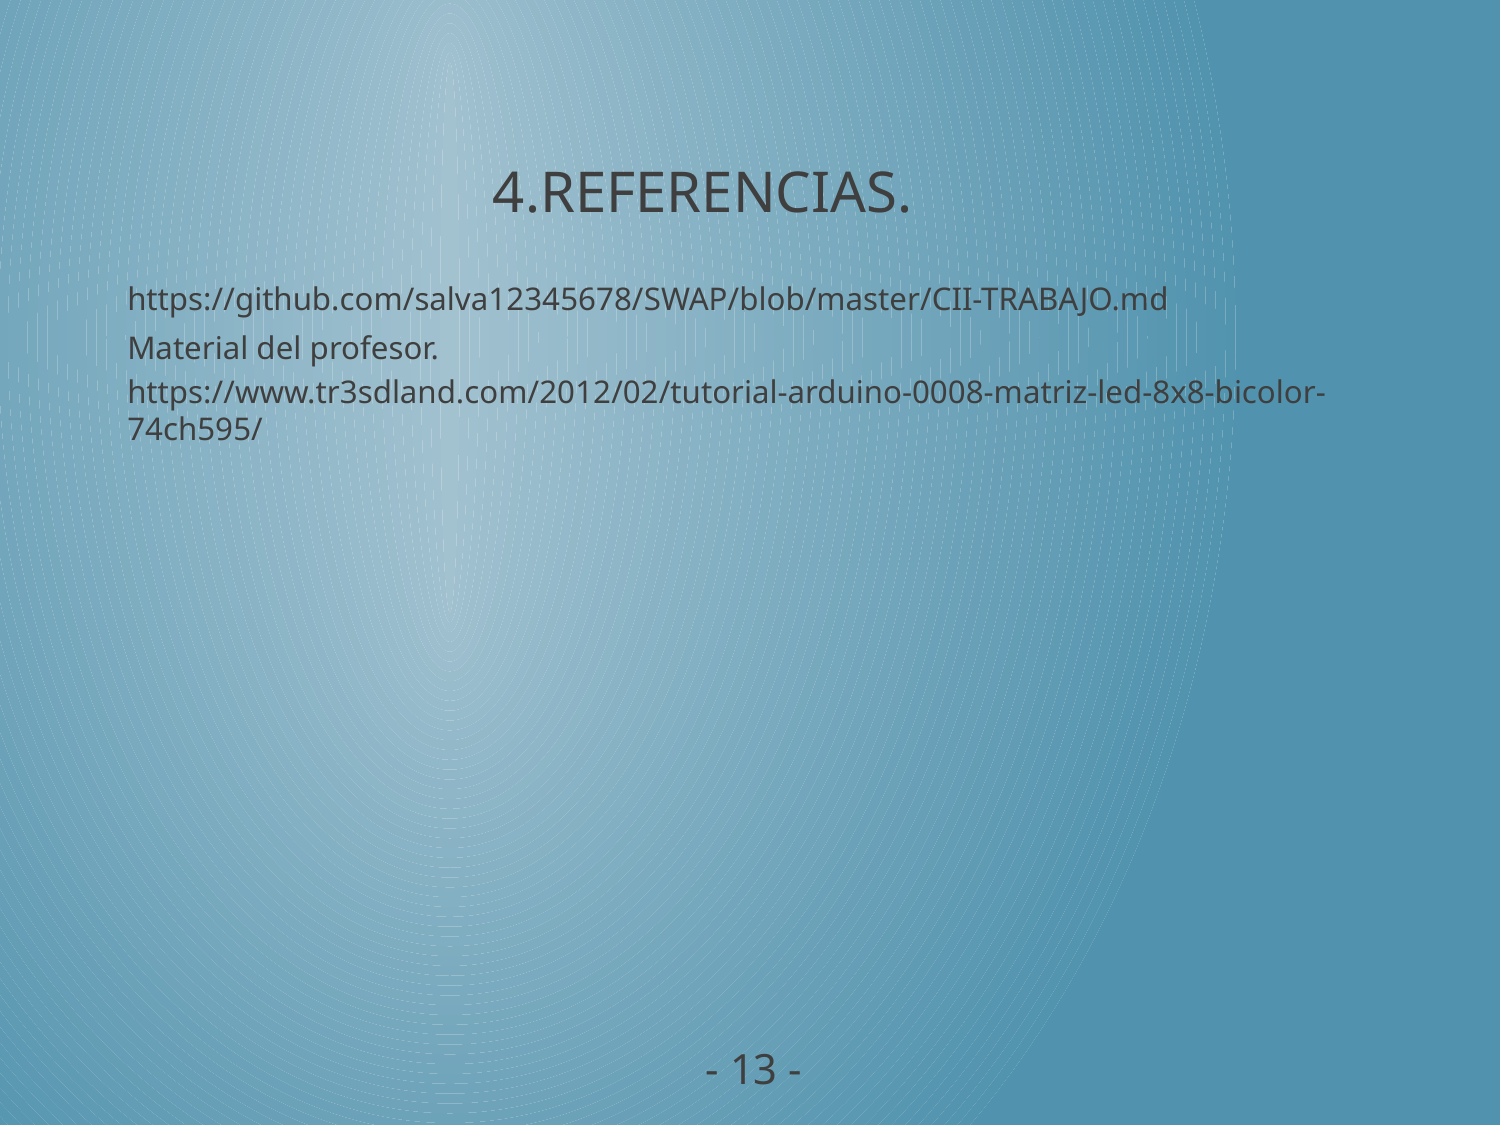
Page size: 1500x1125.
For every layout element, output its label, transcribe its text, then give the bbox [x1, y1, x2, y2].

title 4.REFERENCIAS. [147, 149, 1258, 271]
list https://github.com/salva12345678/SWAP/blob/master/CII-TRABAJO.md Material del profesor. https://www.tr3sdland.com/2012/02/tutorial-arduino-0008-matriz-led-8x8-bicolor-74ch595/ [112, 271, 1388, 1125]
